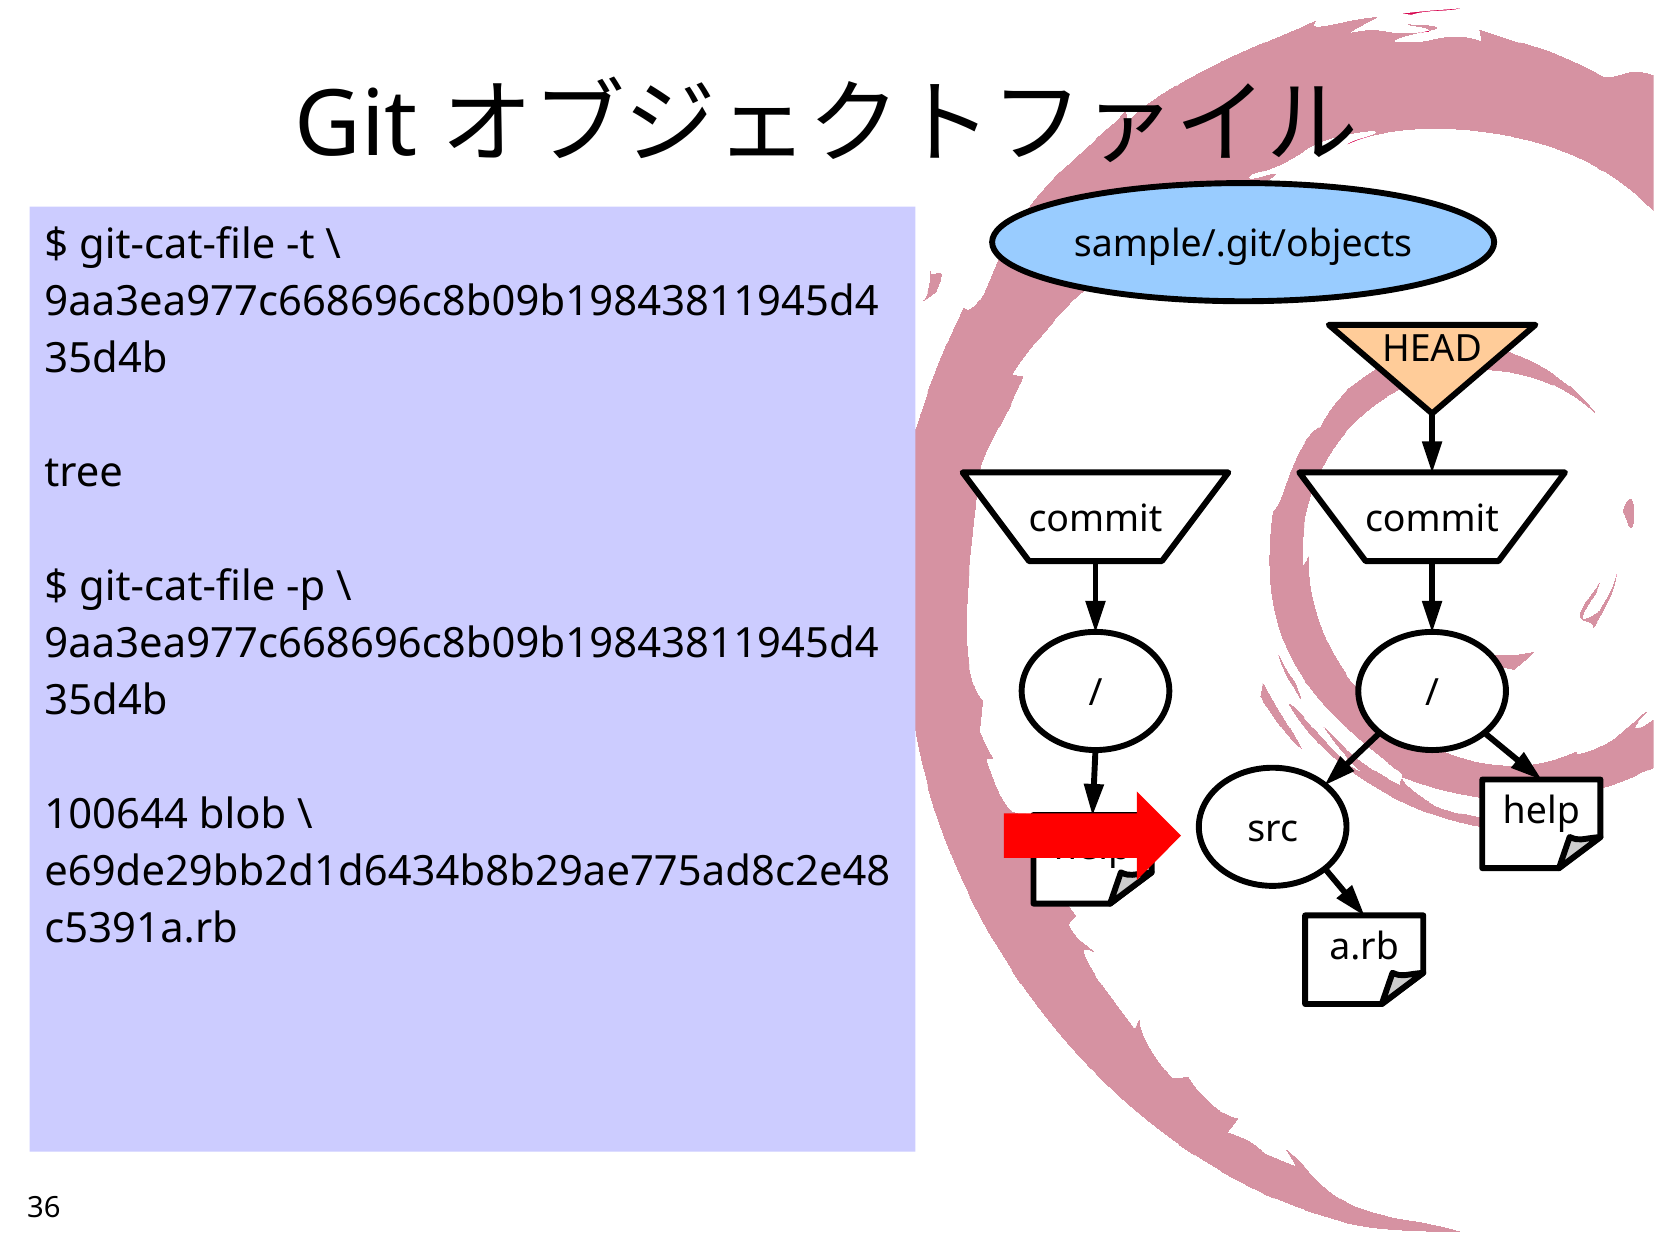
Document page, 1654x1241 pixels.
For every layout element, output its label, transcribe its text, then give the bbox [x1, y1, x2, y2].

text_box commit [962, 472, 1229, 562]
text_box [1003, 791, 1182, 880]
text_box sample/.git/objects [992, 183, 1495, 302]
picture [886, 0, 1654, 1241]
text_box / [1358, 631, 1506, 751]
text_box help [1033, 858, 1136, 904]
text_box HEAD [1328, 324, 1536, 413]
text_box src [1198, 767, 1347, 886]
text_box a.rb [1305, 915, 1424, 1004]
text_box $ git-cat-file -t \ 9aa3ea977c668696c8b09b19843811945d435d4b tree $ git-cat-file -p \ 9aa3ea977c668696c8b09b19843811945d435d4b 100644 blob \ e69de29bb2d1d6434b8b29ae775ad8c2e48c5391a.rb [29, 206, 916, 1152]
text_box commit [1299, 472, 1566, 562]
text_box help [1482, 779, 1601, 869]
title Git オブジェクトファイル [276, 49, 1378, 257]
text_box / [1021, 631, 1170, 751]
